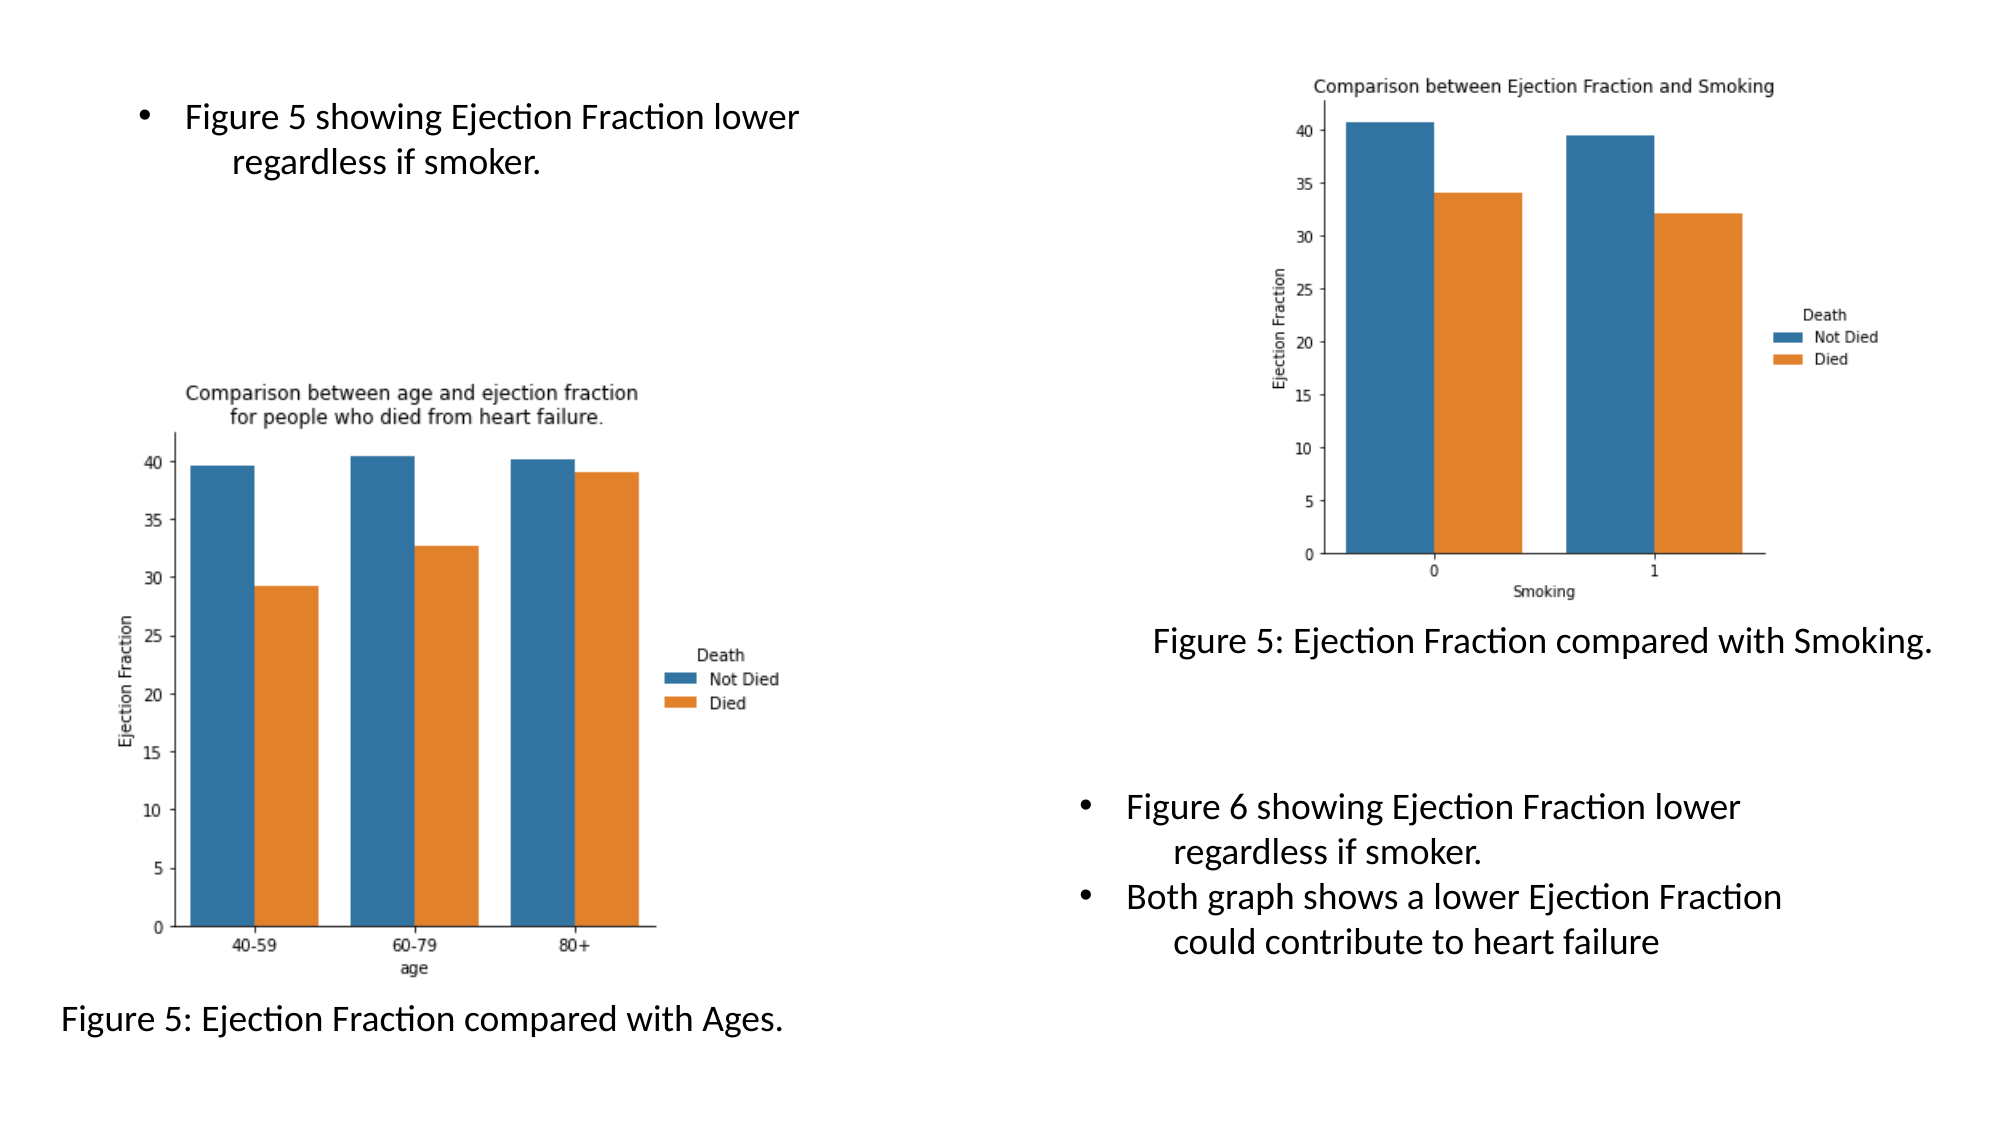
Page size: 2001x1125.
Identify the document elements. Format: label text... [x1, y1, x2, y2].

text_box Figure 5: Ejection Fraction compared with Smoking. [1137, 608, 1967, 669]
text_box Figure 5 showing Ejection Fraction lower regardless if smoker. [123, 84, 908, 191]
picture [1264, 68, 1891, 608]
text_box Figure 5: Ejection Fraction compared with Ages. [46, 986, 804, 1047]
picture [109, 373, 793, 986]
text_box Figure 6 showing Ejection Fraction lower regardless if smoker. Both graph shows a lower Ejection Fraction could contribute to heart failure [1064, 774, 1849, 972]
